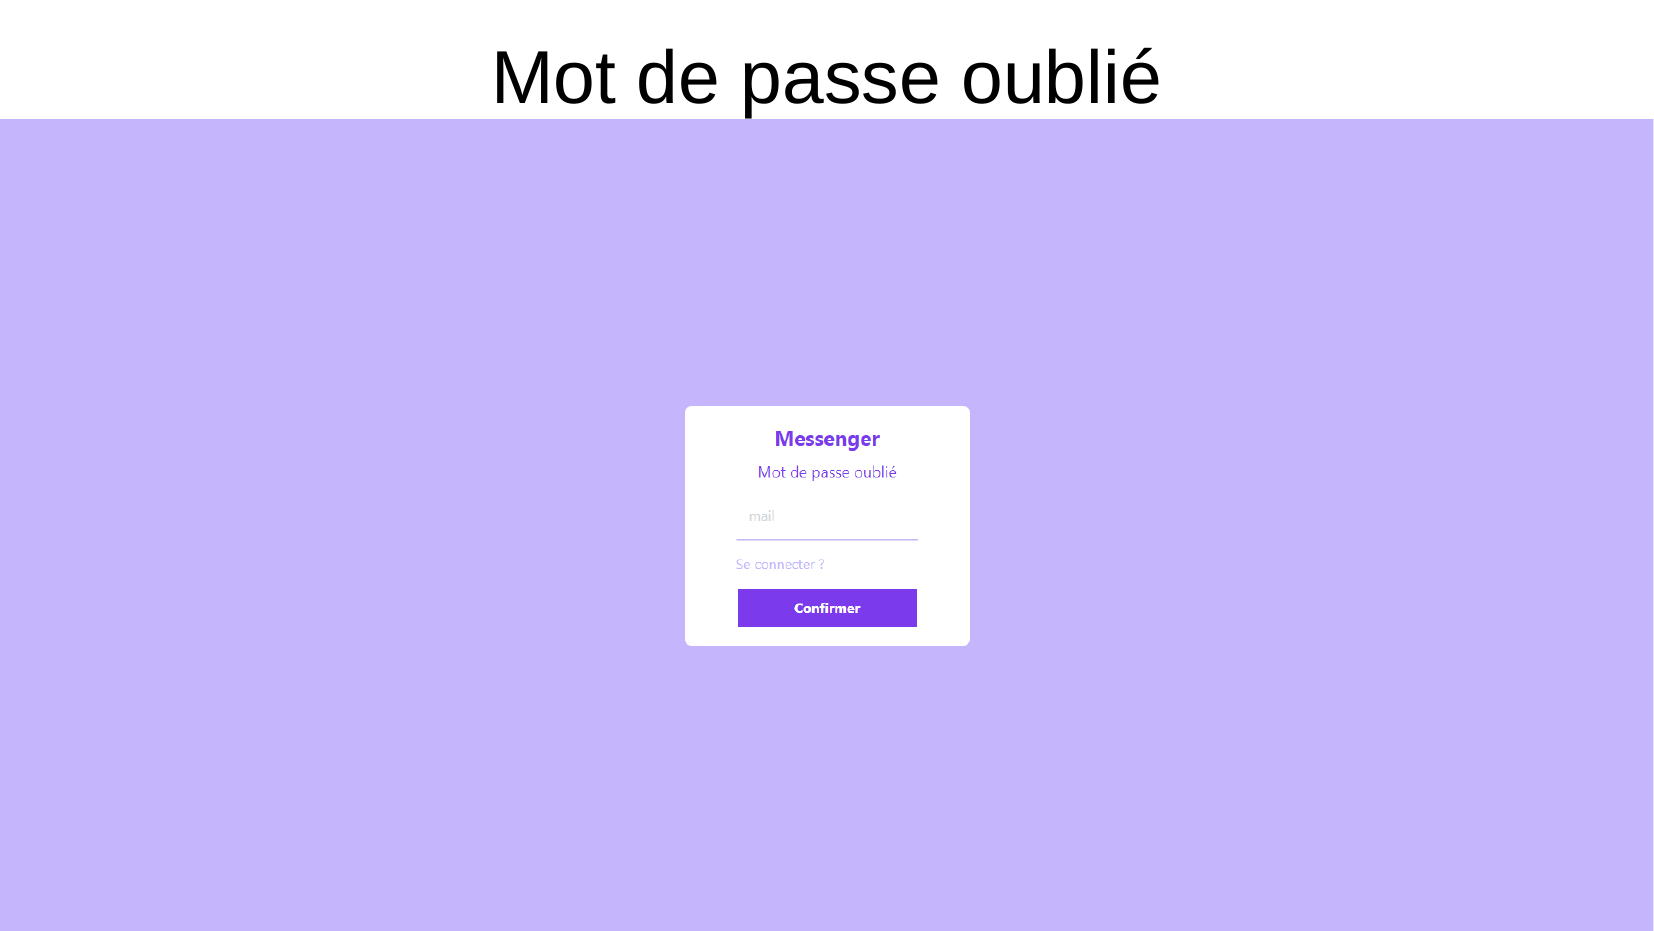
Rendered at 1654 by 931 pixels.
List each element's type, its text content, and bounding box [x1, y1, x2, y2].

picture [0, 119, 1654, 931]
title Mot de passe oublié [82, 0, 1571, 119]
